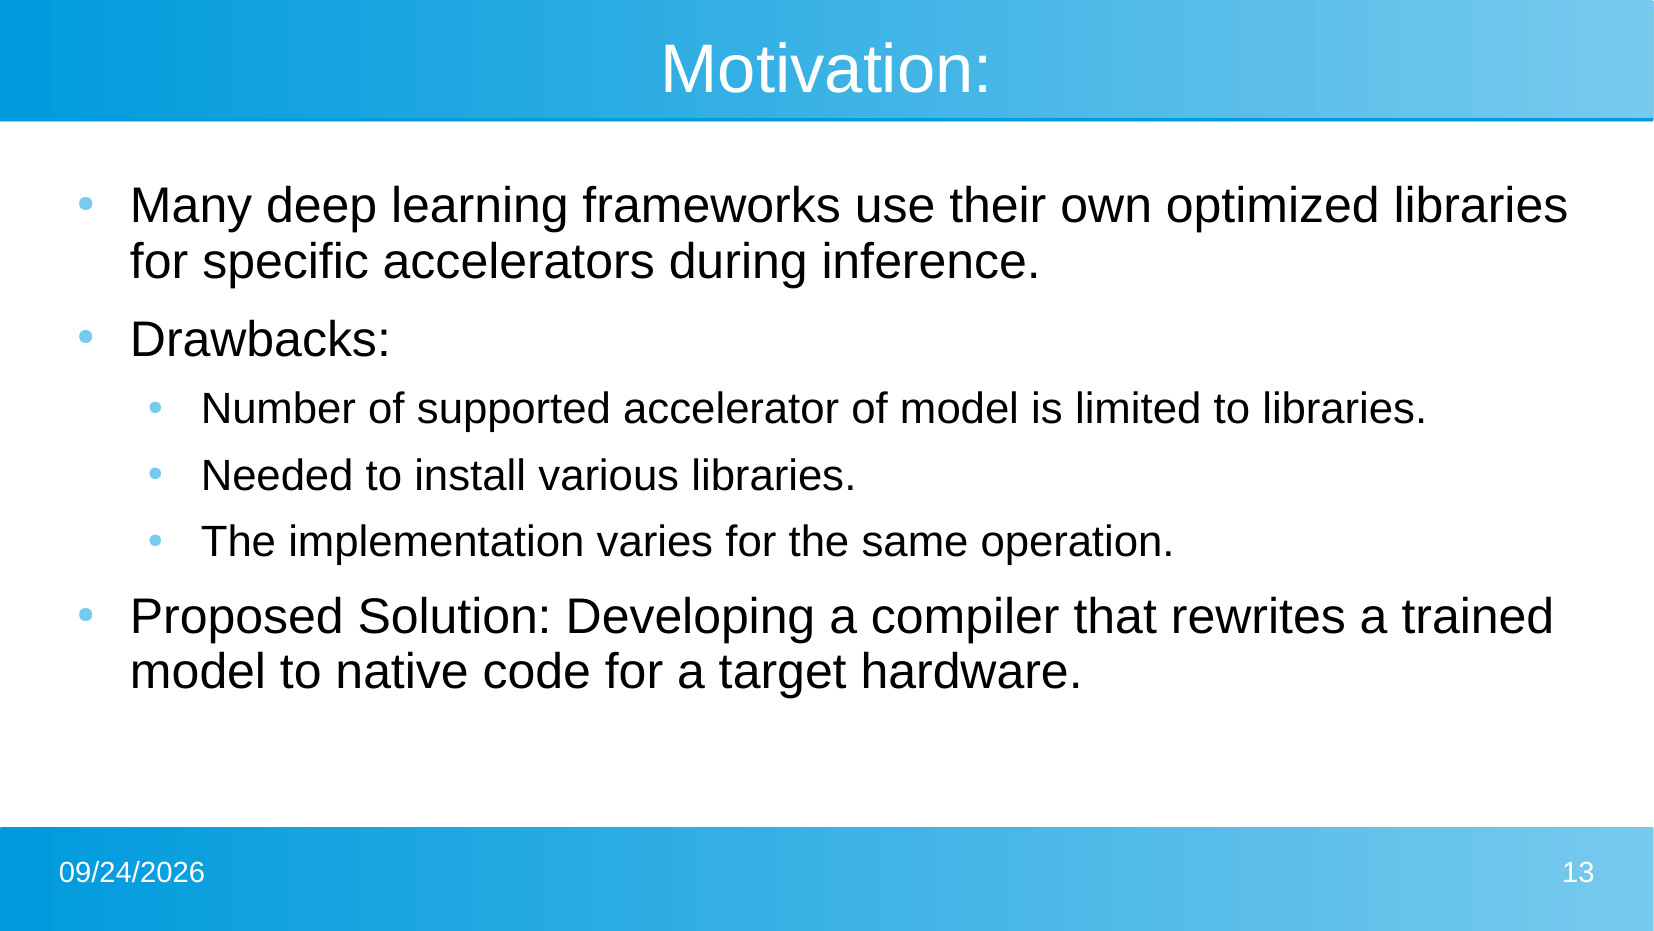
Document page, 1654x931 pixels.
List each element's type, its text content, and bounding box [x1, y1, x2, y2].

title Motivation: [59, 29, 1595, 108]
list Many deep learning frameworks use their own optimized libraries for specific accelerators during inference. Drawbacks: Number of supported accelerator of model is limited to libraries. Needed to install various libraries. The implementation varies for the same operation. Proposed Solution: Developing a compiler that rewrites a trained model to native code for a target hardware. [59, 177, 1595, 768]
